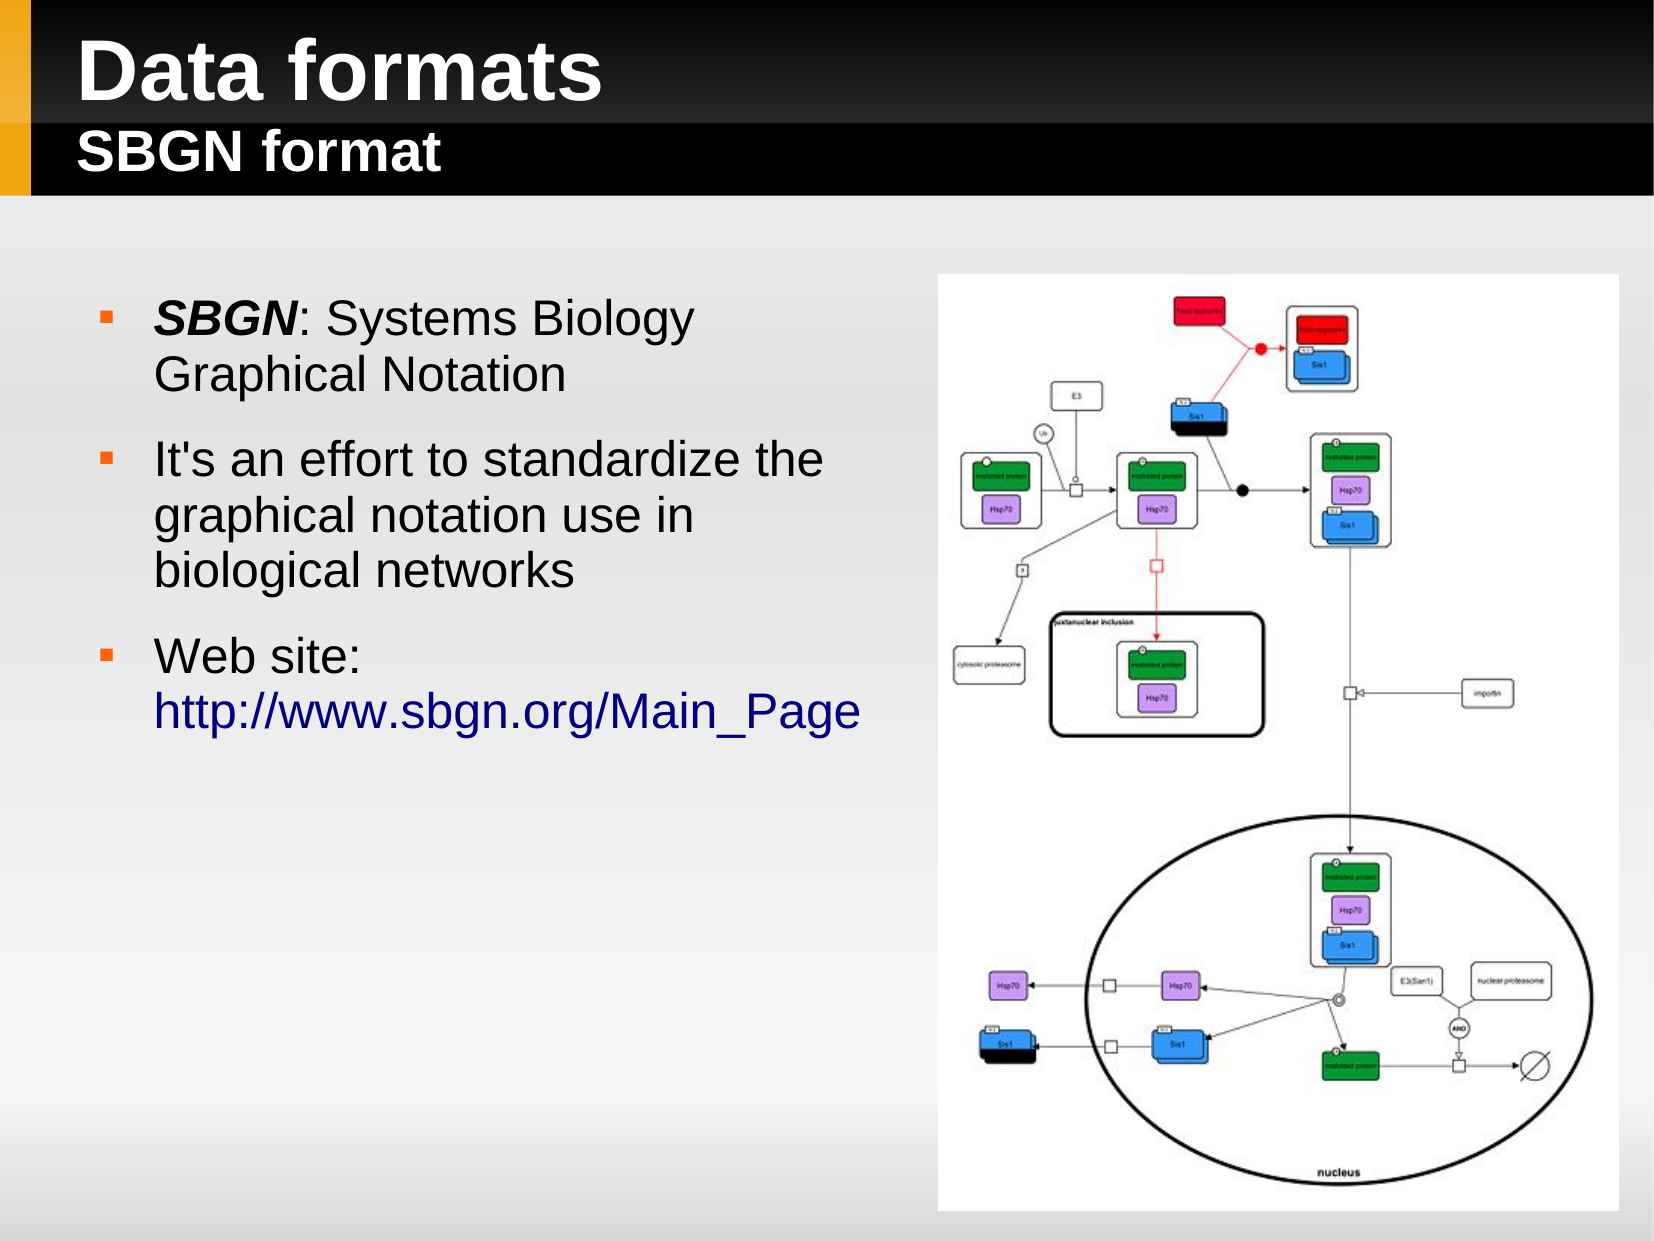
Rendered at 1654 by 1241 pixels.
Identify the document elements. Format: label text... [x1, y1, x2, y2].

title Data formats SBGN format [76, 0, 1565, 208]
picture [0, 0, 1654, 1241]
list SBGN: Systems Biology Graphical Notation It's an effort to standardize the graphical notation use in biological networks Web site: http://www.sbgn.org/Main_Page [82, 290, 916, 1109]
